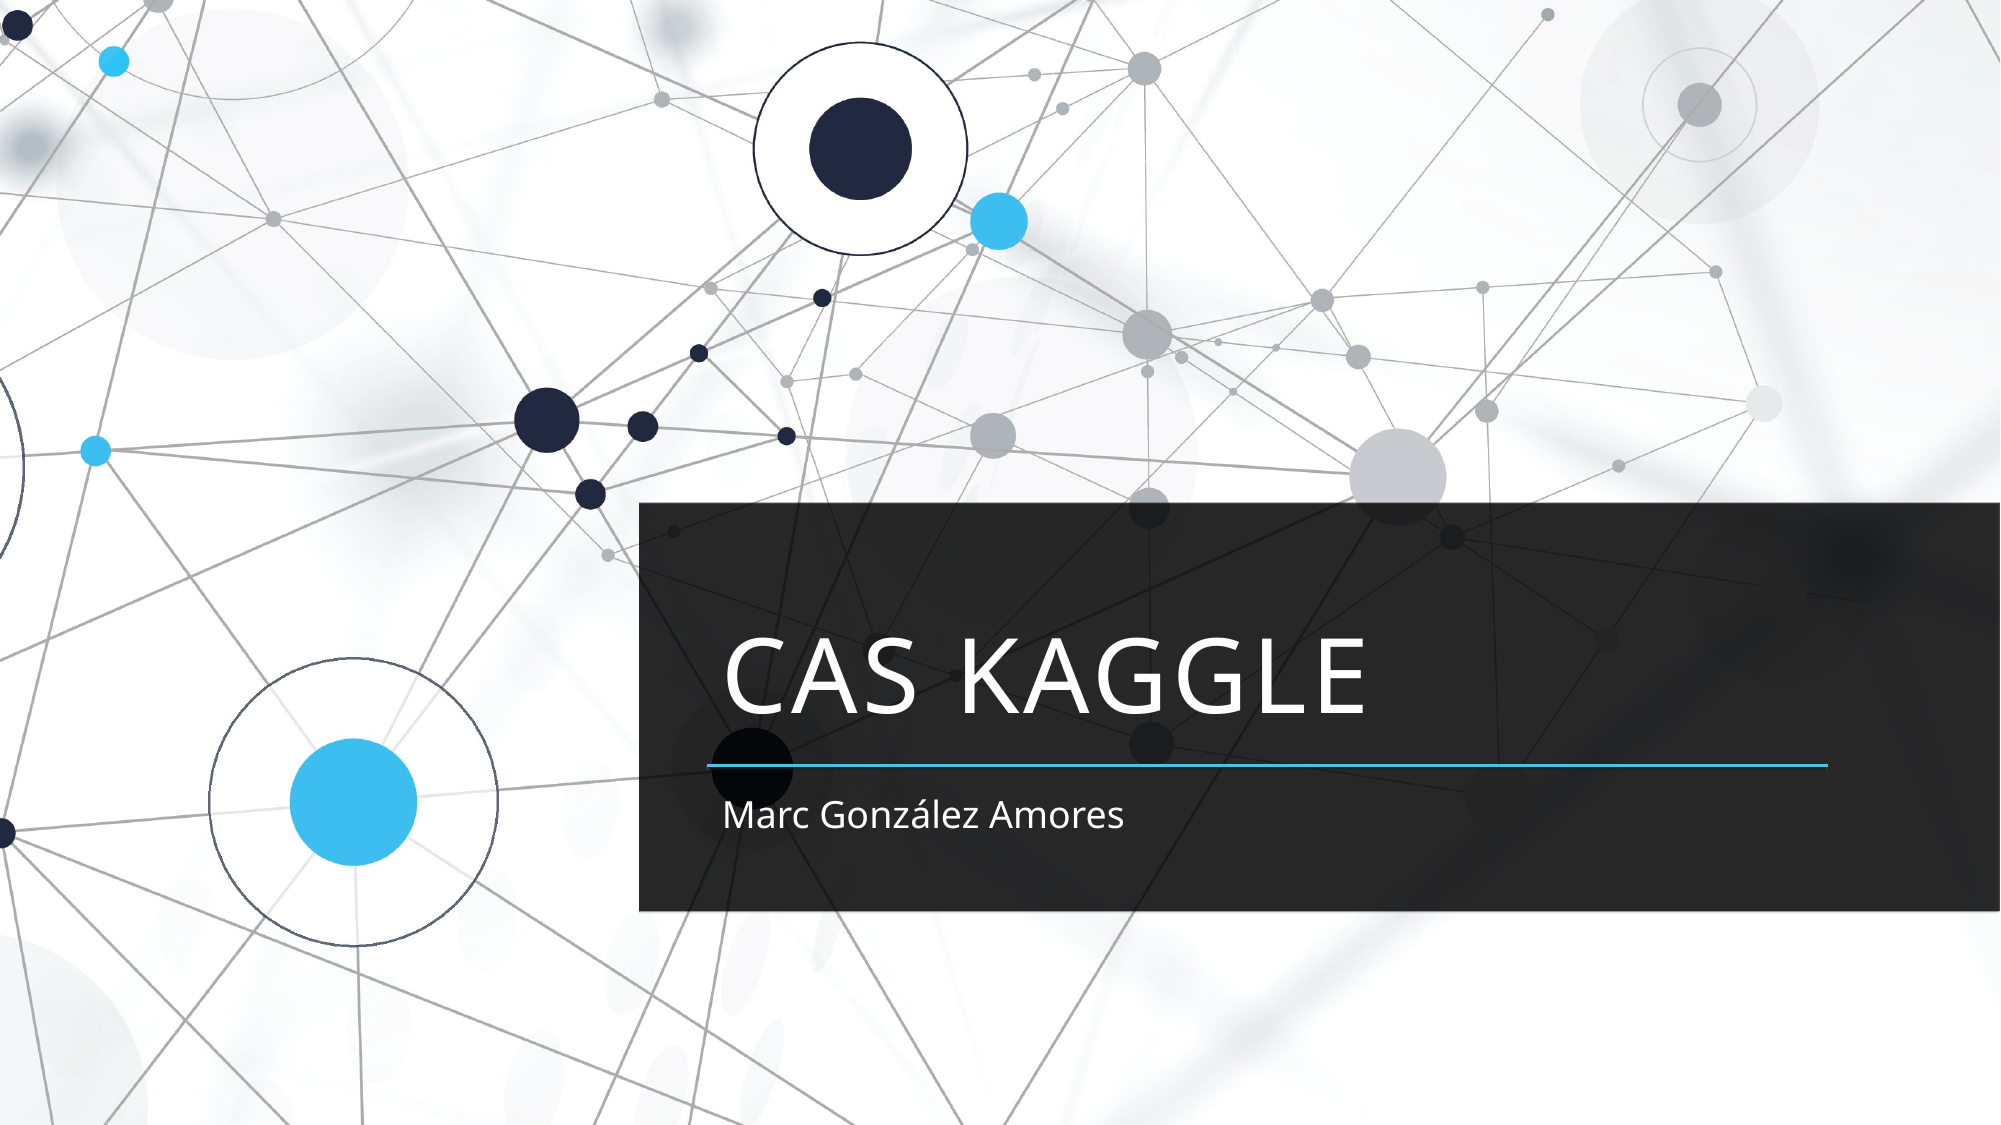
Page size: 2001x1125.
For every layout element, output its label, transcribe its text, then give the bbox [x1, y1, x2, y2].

title CAS KAGGLE [706, 562, 1938, 742]
subtitle Marc González Amores [706, 784, 1938, 869]
picture [0, 0, 2000, 1125]
text_box [639, 503, 2000, 911]
